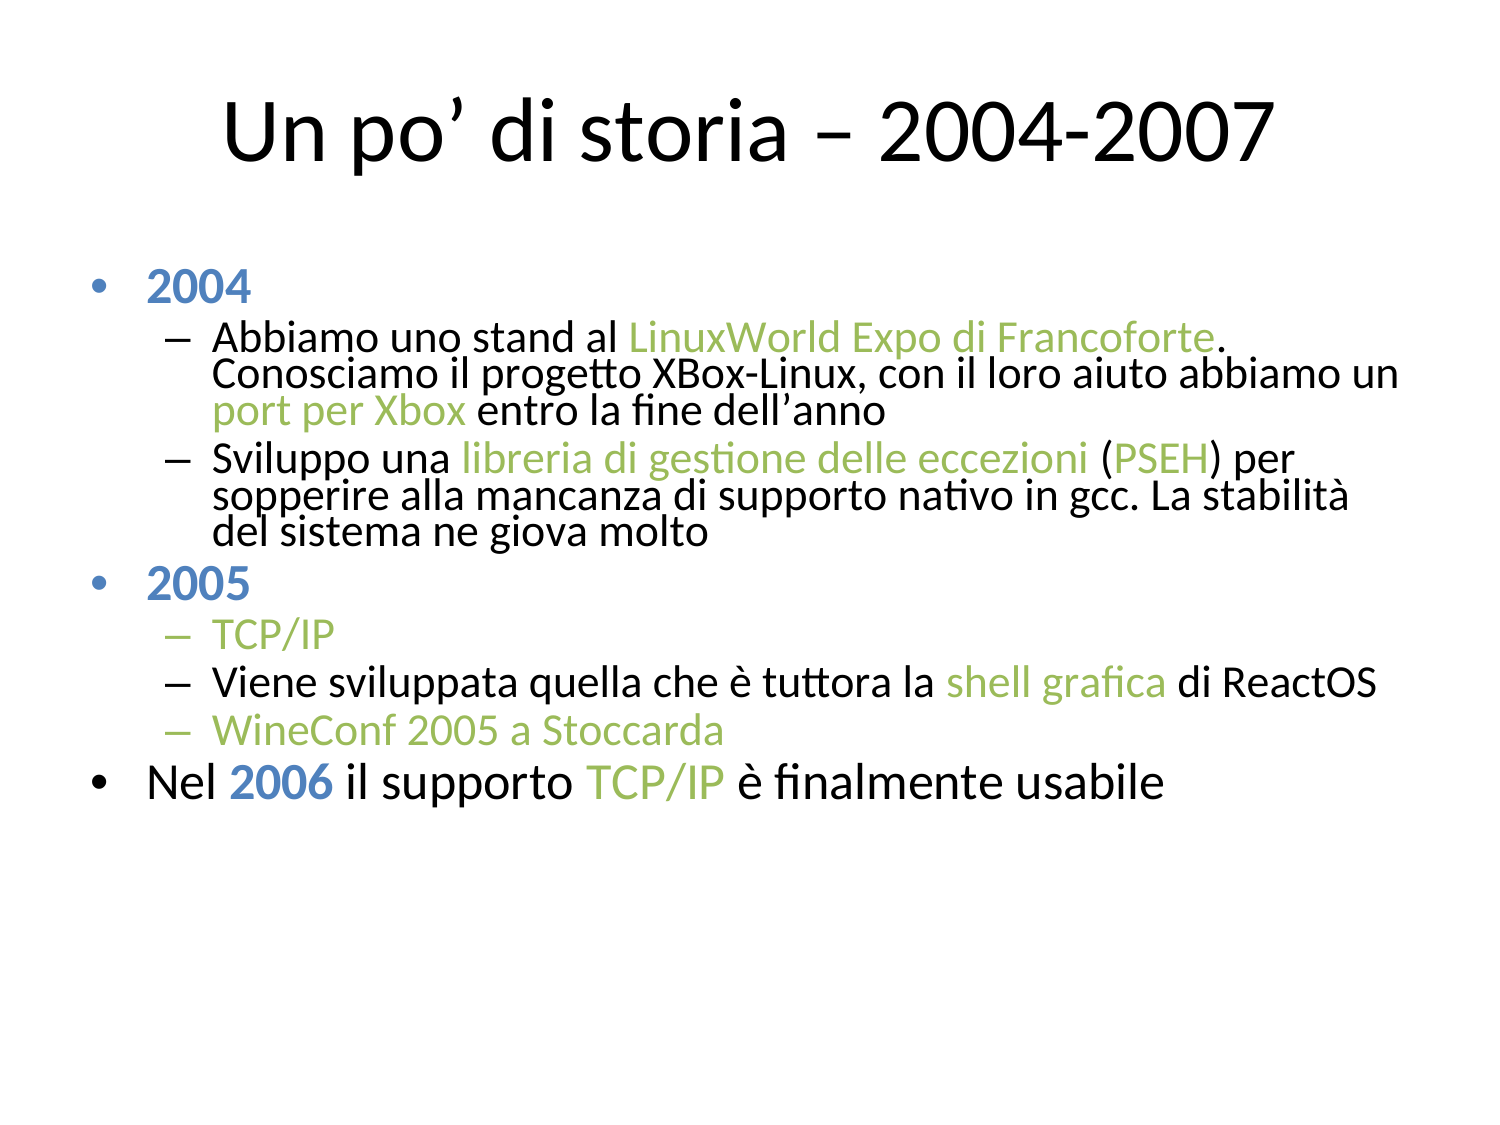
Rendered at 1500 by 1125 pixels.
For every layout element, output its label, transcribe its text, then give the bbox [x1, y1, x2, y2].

title Un po’ di storia – 2004-2007 [75, 45, 1426, 233]
list 2004 Abbiamo uno stand al LinuxWorld Expo di Francoforte. Conosciamo il progetto XBox-Linux, con il loro aiuto abbiamo un port per Xbox entro la fine dell’anno Sviluppo una libreria di gestione delle eccezioni (PSEH) per sopperire alla mancanza di supporto nativo in gcc. La stabilità del sistema ne giova molto 2005 TCP/IP Viene sviluppata quella che è tuttora la shell grafica di ReactOS WineConf 2005 a Stoccarda Nel 2006 il supporto TCP/IP è finalmente usabile [75, 262, 1426, 1006]
